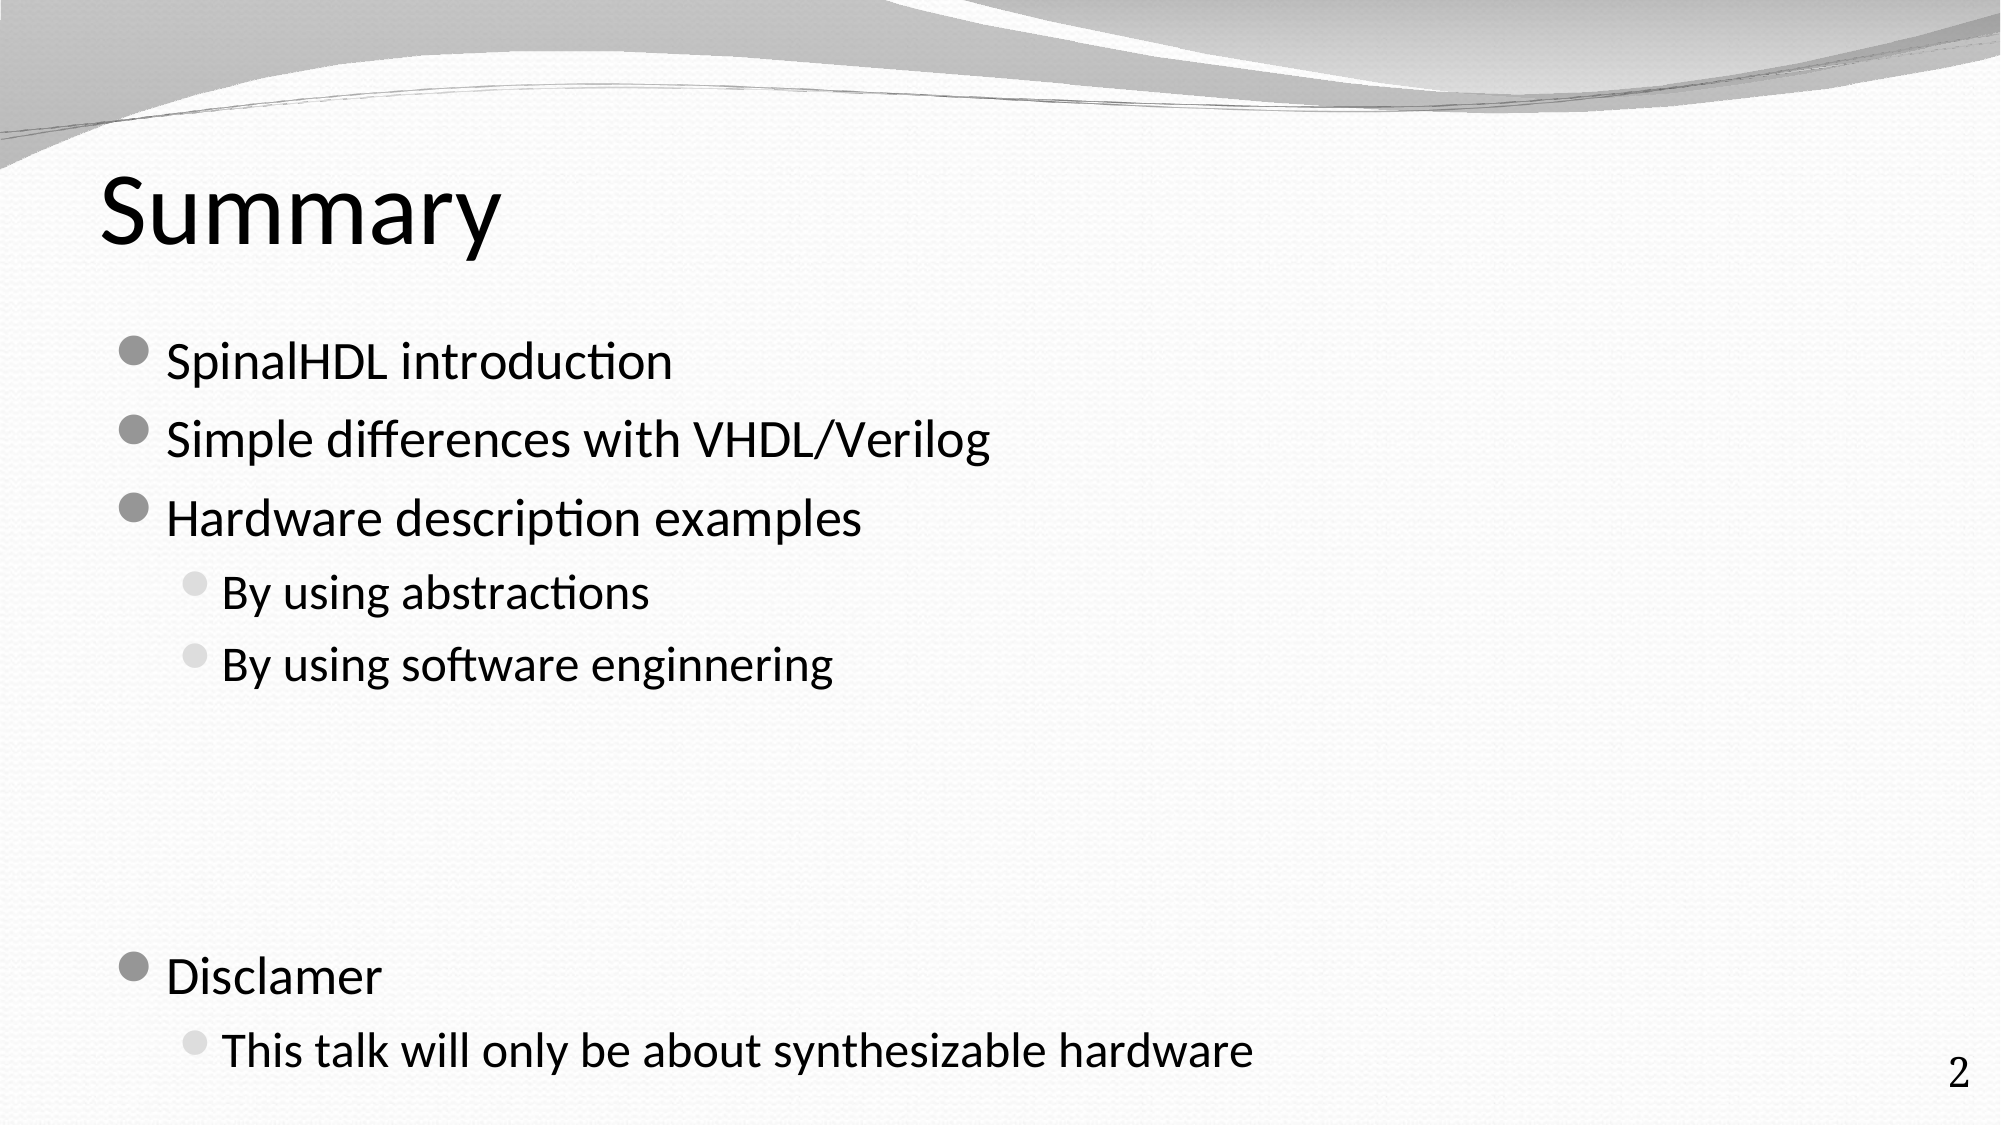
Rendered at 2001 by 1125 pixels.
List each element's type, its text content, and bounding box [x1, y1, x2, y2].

list SpinalHDL introduction Simple differences with VHDL/Verilog Hardware description examples By using abstractions By using software enginnering Disclamer This talk will only be about synthesizable hardware [99, 317, 1901, 1038]
title Summary [99, 77, 1901, 266]
picture [0, 0, 2001, 1125]
text_box <numéro> [1804, 1042, 1971, 1103]
